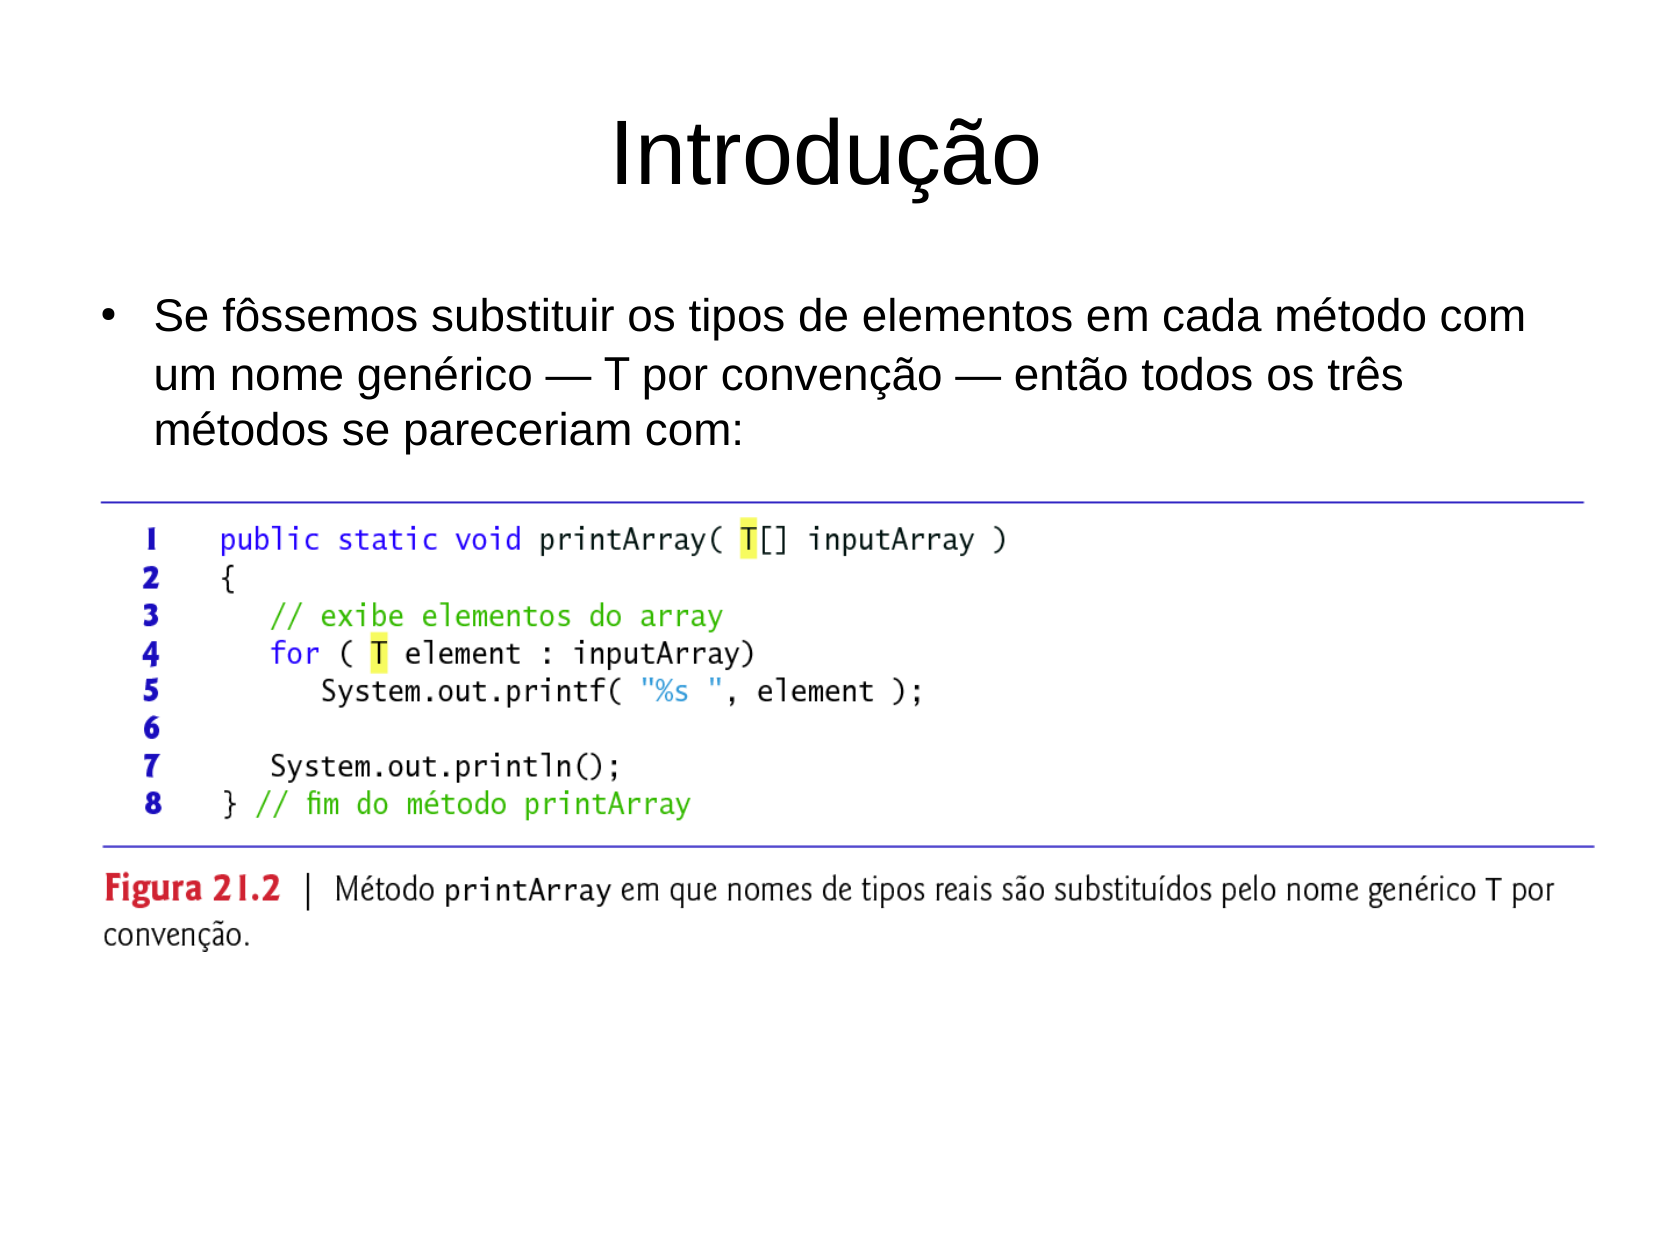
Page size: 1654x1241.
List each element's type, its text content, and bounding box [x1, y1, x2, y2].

list Se fôssemos substituir os tipos de elementos em cada método com um nome genérico — T por convenção — então todos os três métodos se pareceriam com: [82, 290, 1571, 681]
title Introdução [82, 49, 1571, 257]
picture [100, 501, 1595, 952]
